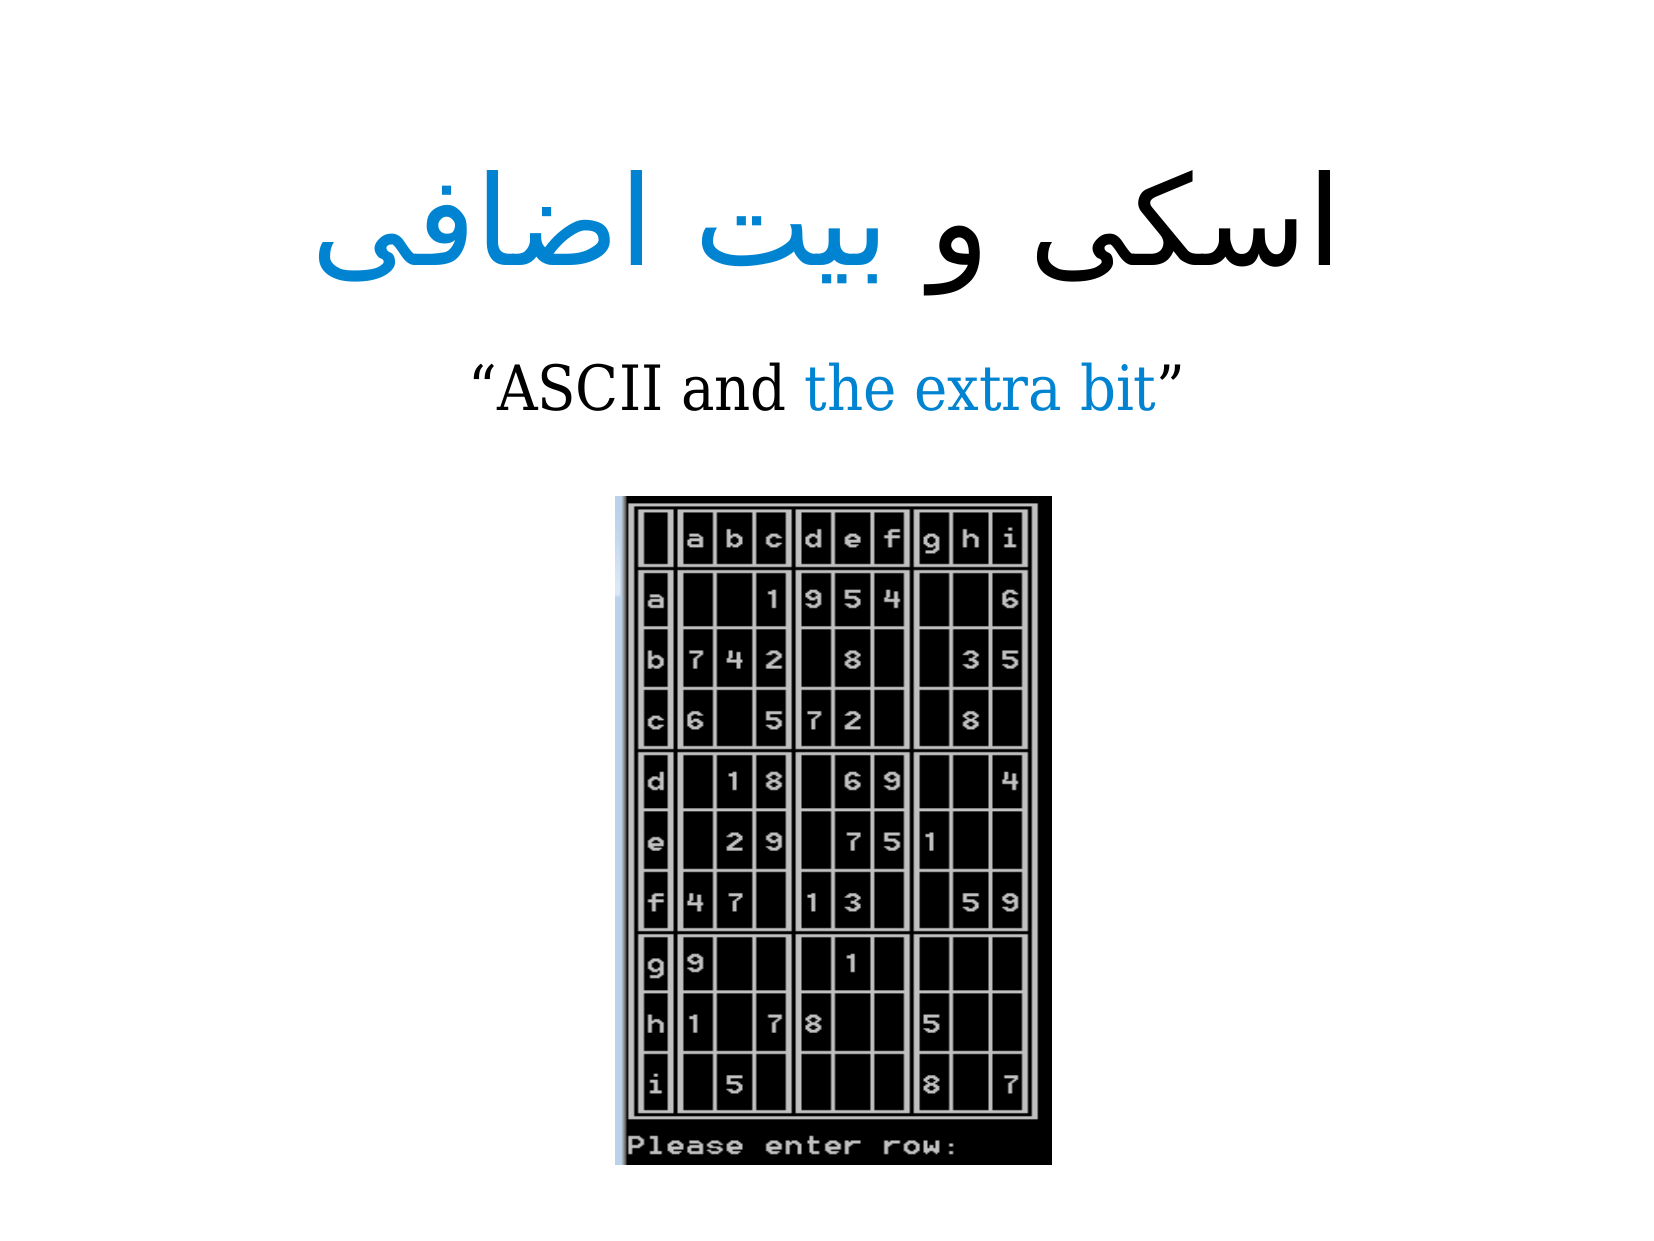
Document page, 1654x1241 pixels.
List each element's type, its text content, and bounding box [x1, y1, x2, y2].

picture [615, 496, 1052, 1165]
text_box اسکی و بیت اضافی “ASCII and the extra bit” [82, 49, 1572, 526]
